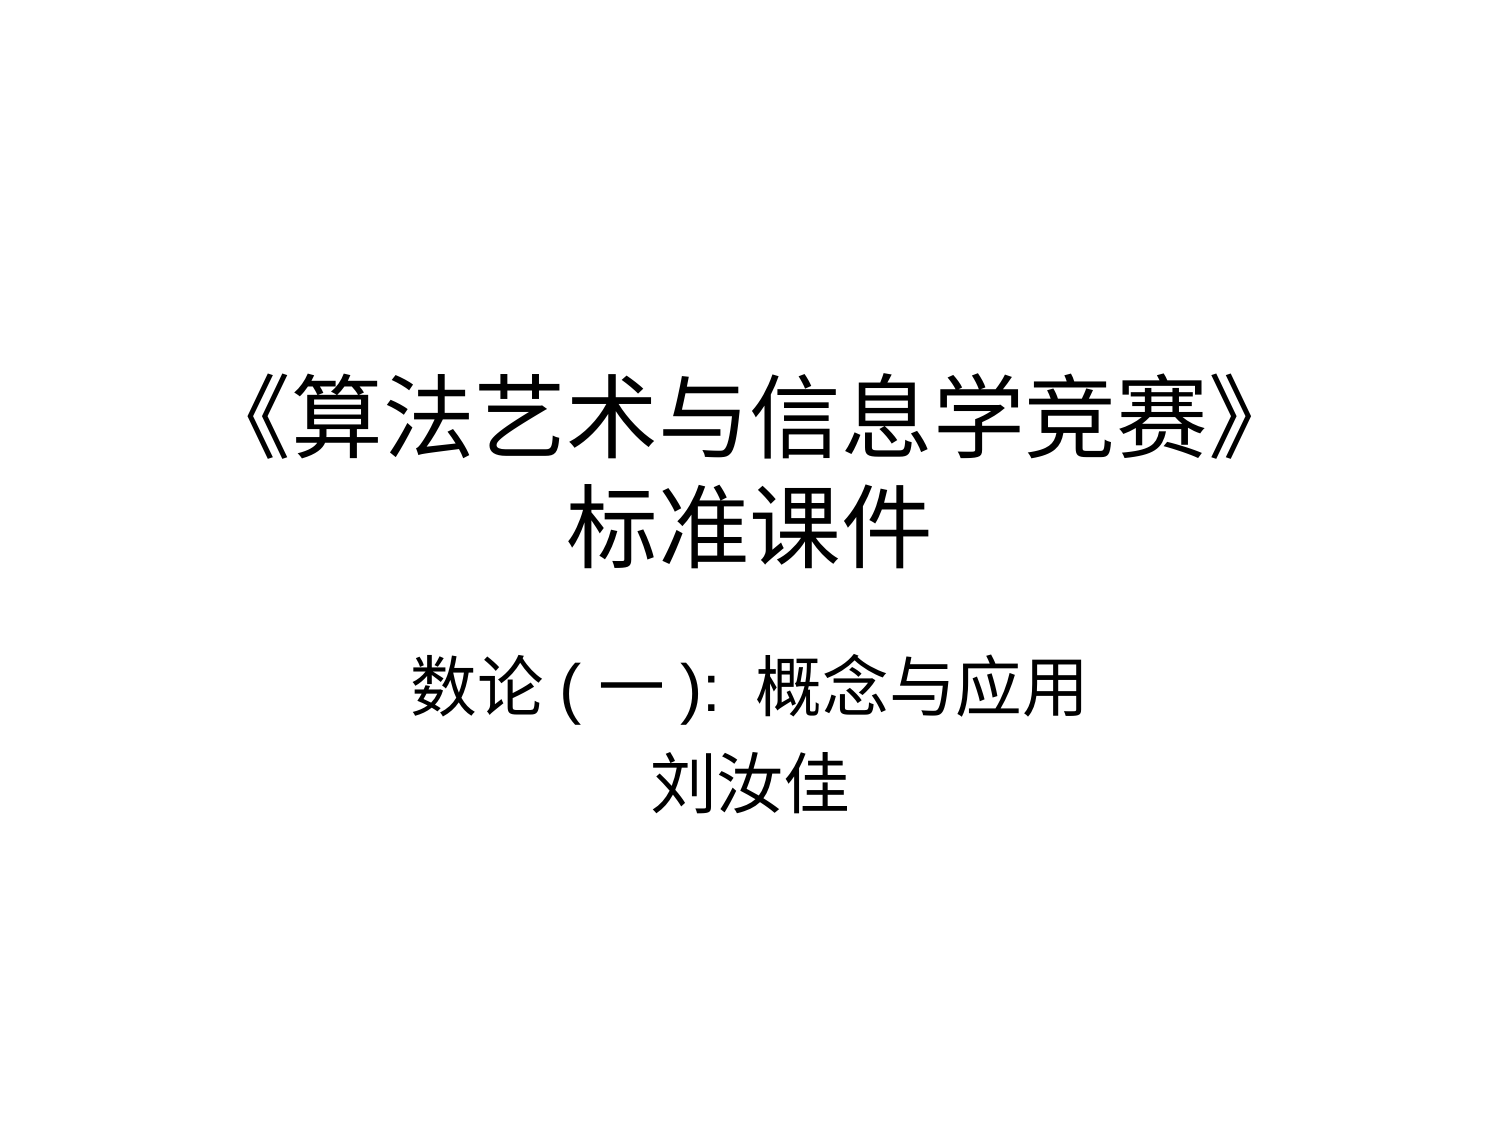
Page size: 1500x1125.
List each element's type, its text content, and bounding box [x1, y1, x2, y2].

title 《算法艺术与信息学竞赛》 标准课件 [112, 349, 1388, 591]
subtitle 数论(一): 概念与应用 刘汝佳 [225, 637, 1276, 926]
